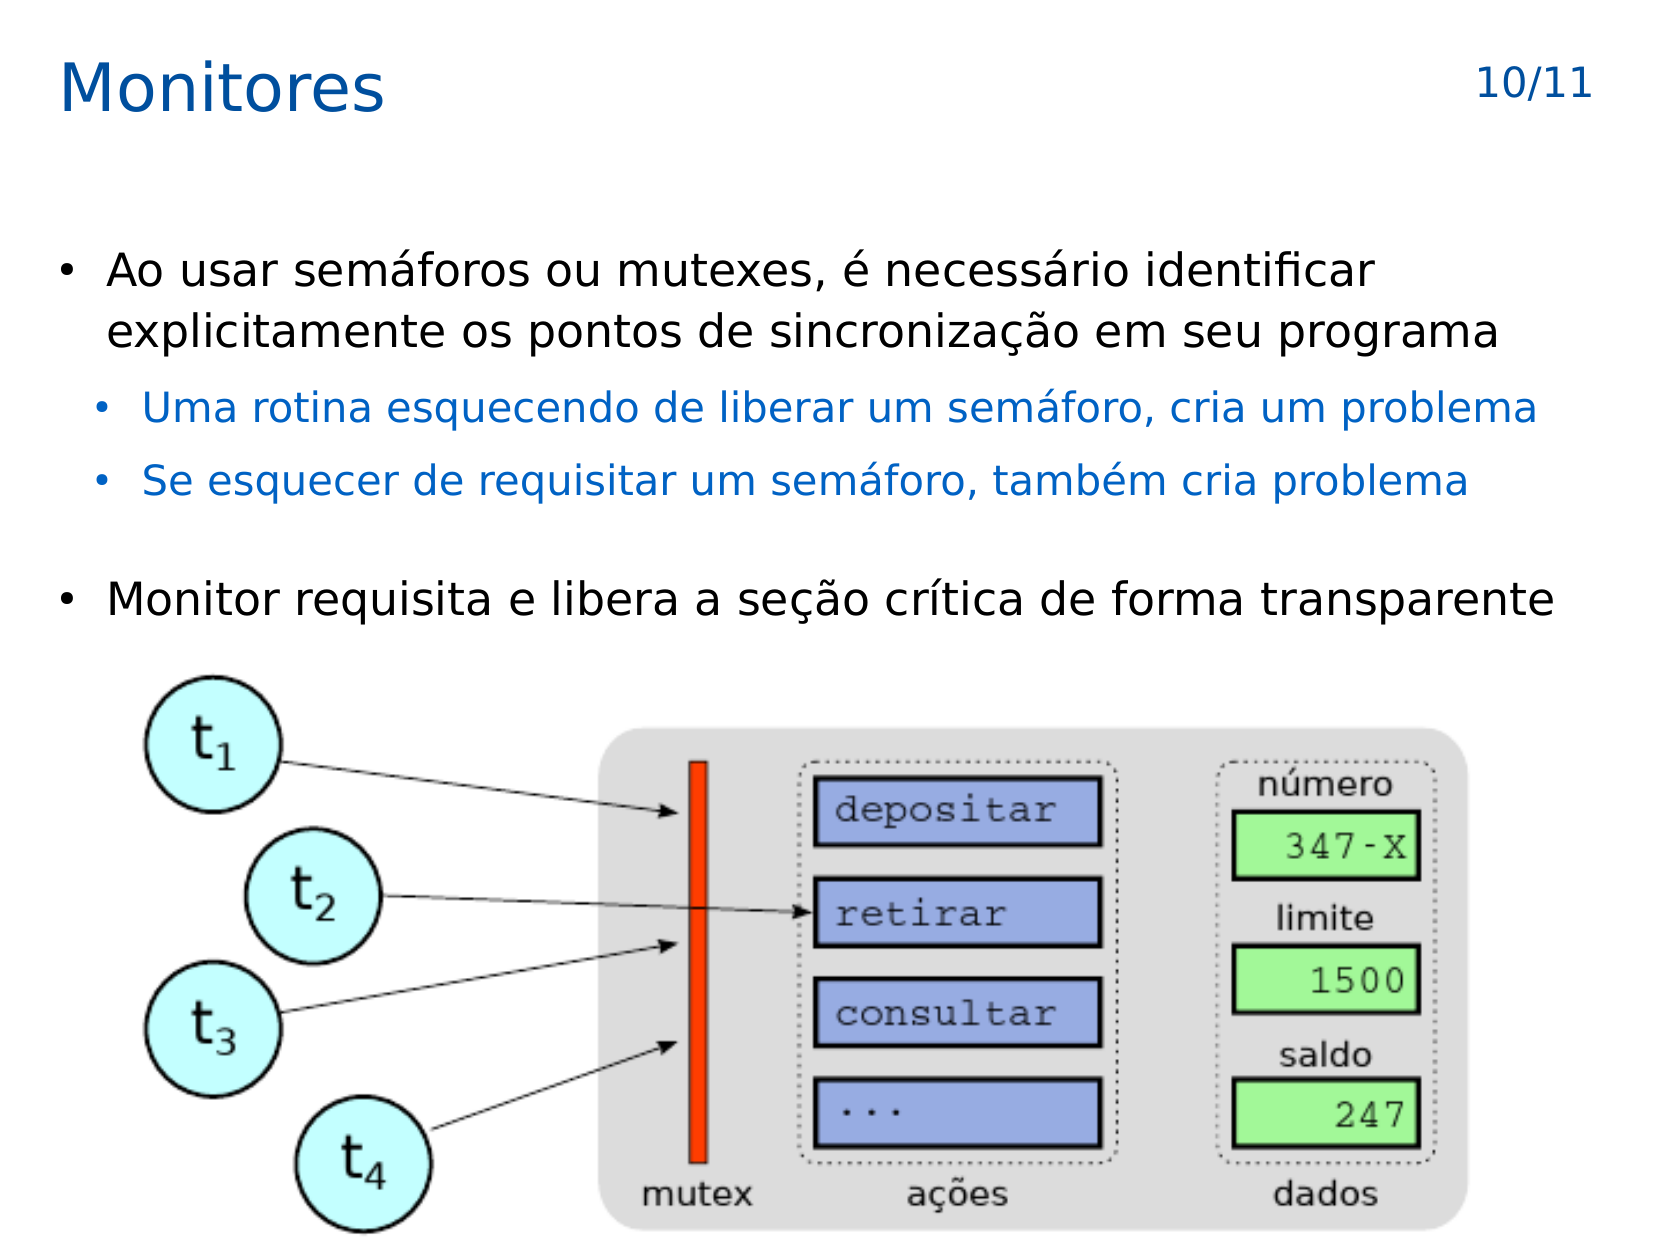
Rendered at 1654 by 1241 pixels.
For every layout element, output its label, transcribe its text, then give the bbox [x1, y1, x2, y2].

picture [134, 669, 1475, 1241]
title Monitores [59, 29, 1625, 148]
list Ao usar semáforos ou mutexes, é necessário identificar explicitamente os pontos de sincronização em seu programa Uma rotina esquecendo de liberar um semáforo, cria um problema Se esquecer de requisitar um semáforo, também cria problema Monitor requisita e libera a seção crítica de forma transparente [59, 236, 1595, 1211]
